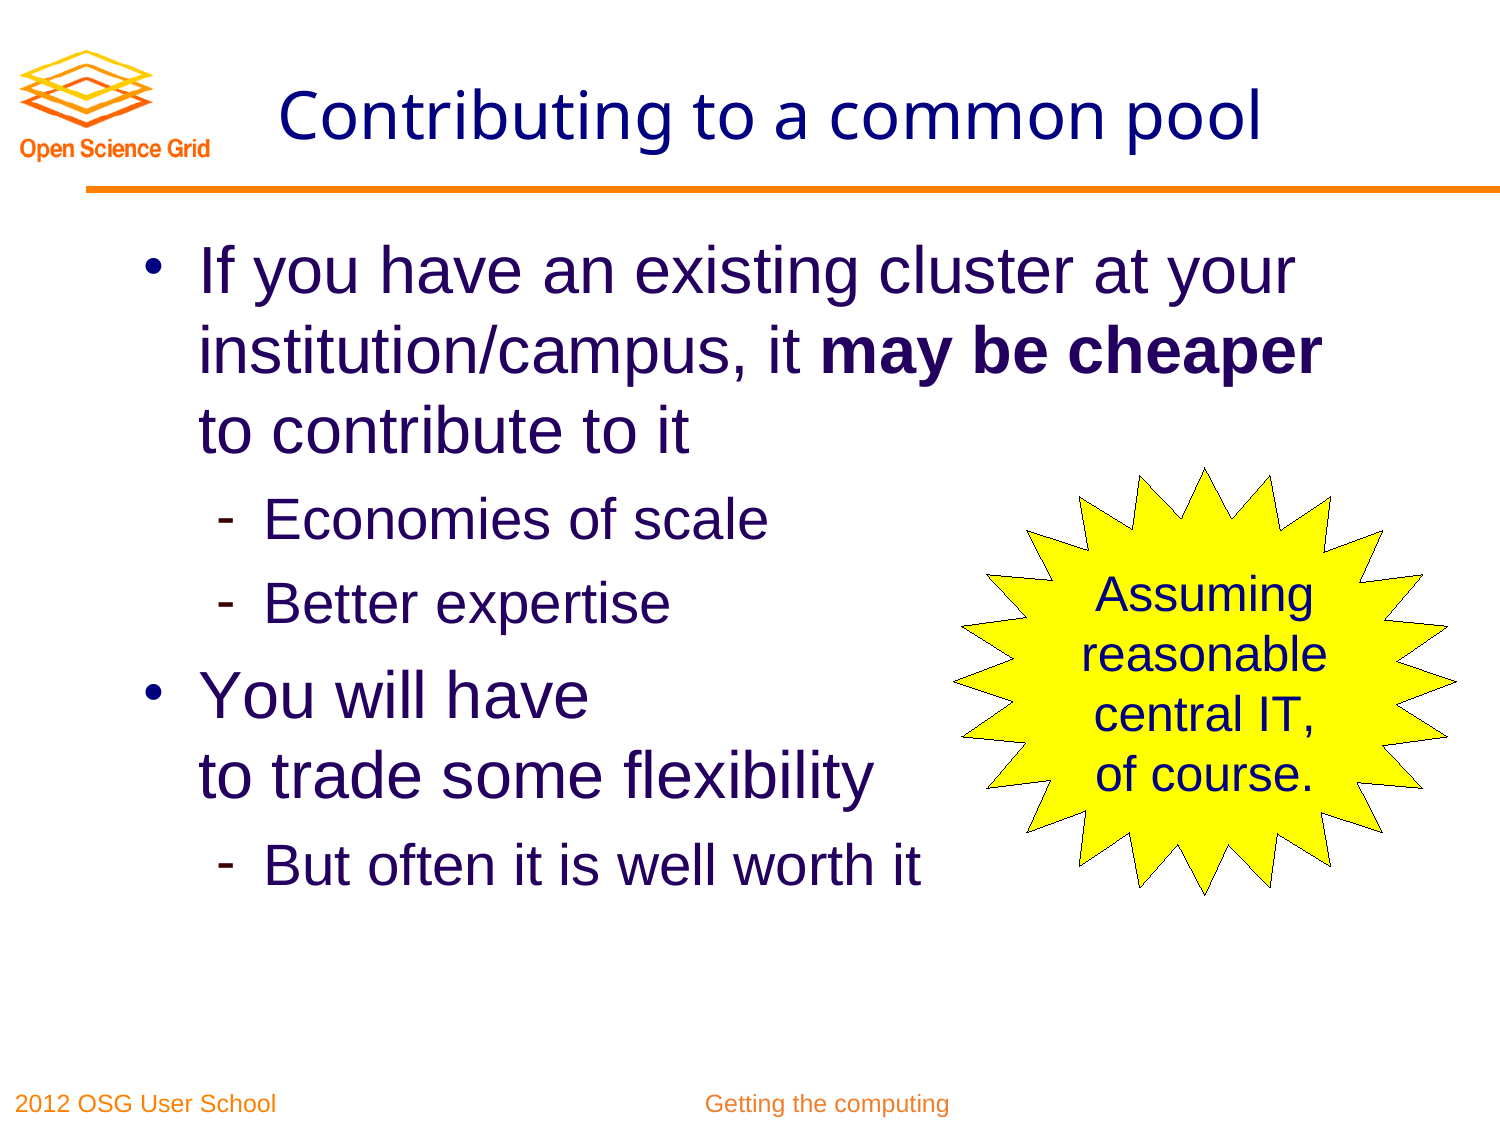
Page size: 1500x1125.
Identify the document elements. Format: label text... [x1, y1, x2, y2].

text_box Assuming reasonable central IT, of course. [953, 467, 1457, 896]
title Contributing to a common pool [201, 18, 1342, 207]
list If you have an existing cluster at your institution/campus, it may be cheaper to contribute to it Economies of scale Better expertise You will have to trade some flexibility But often it is well worth it [127, 218, 1403, 962]
picture [0, 27, 201, 179]
